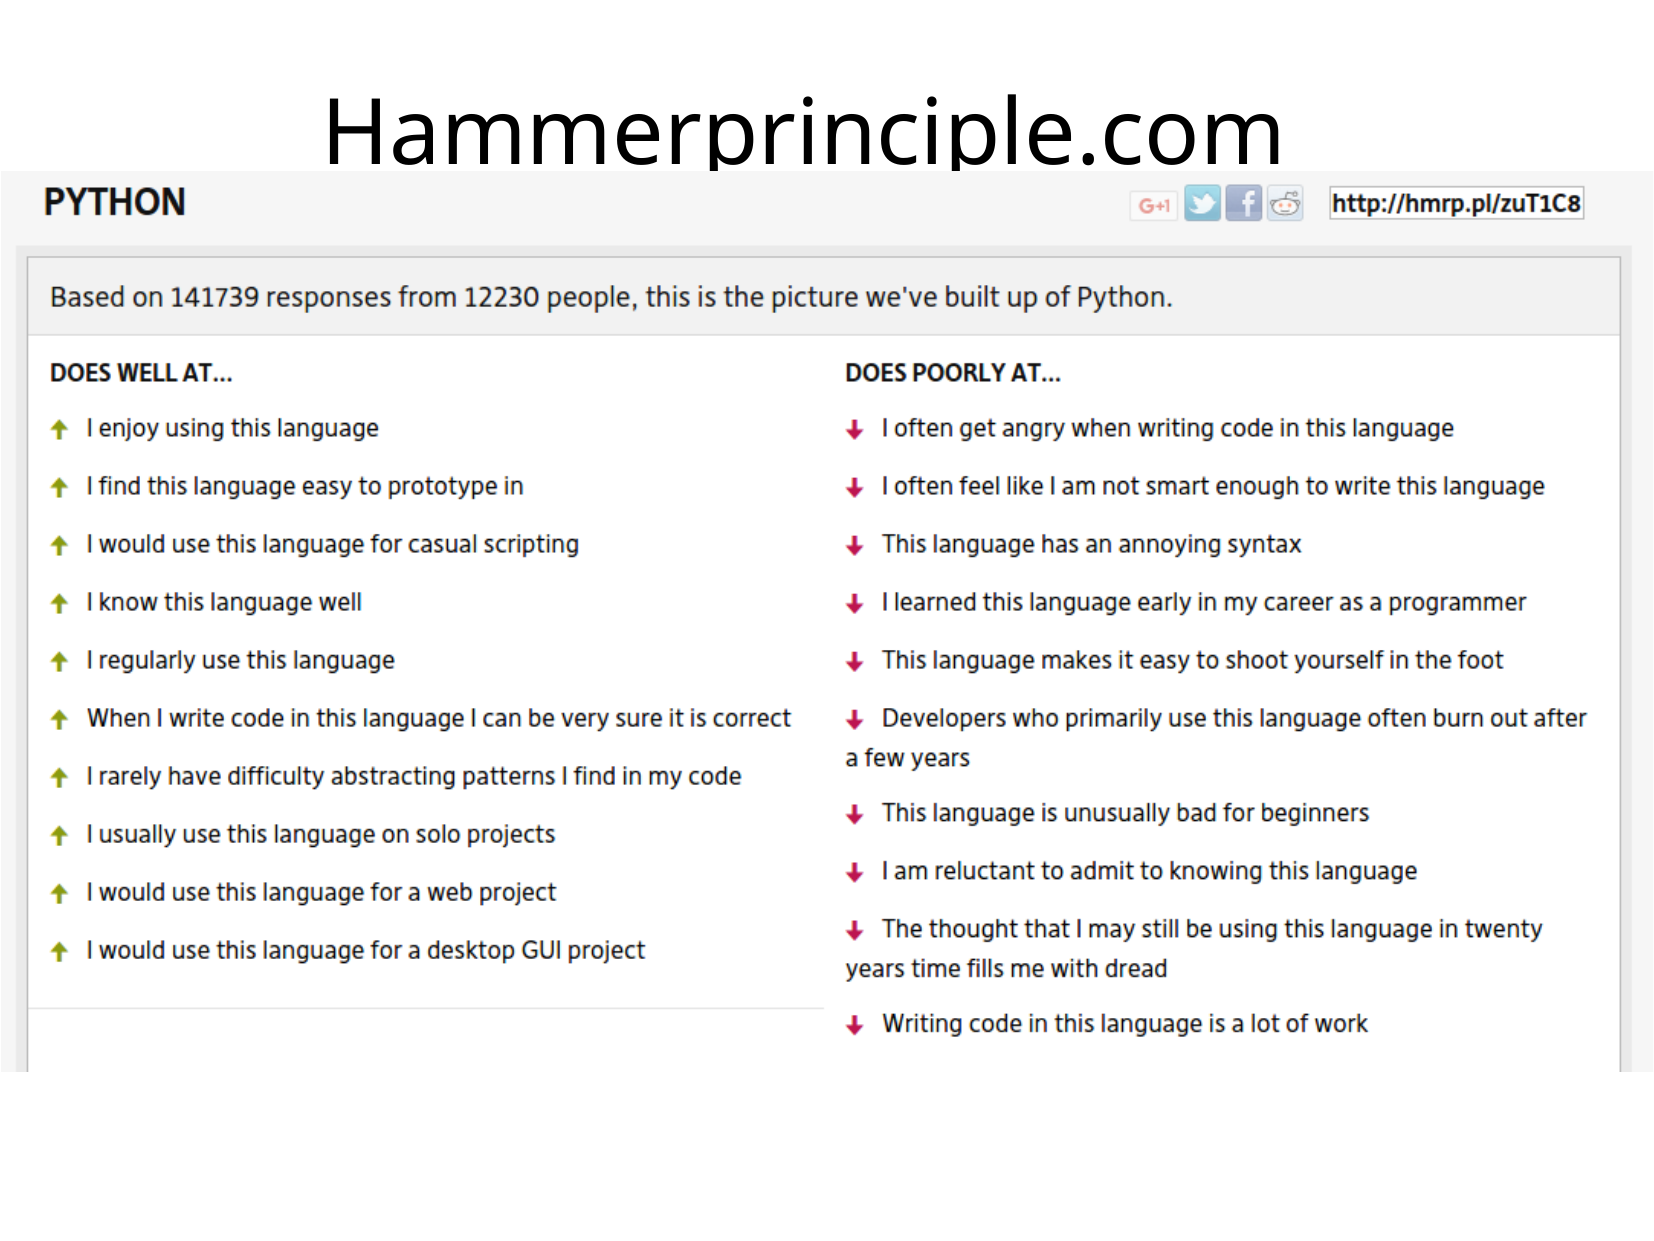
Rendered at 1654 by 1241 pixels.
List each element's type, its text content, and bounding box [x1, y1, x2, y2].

picture [1, 171, 1654, 1072]
title Hammerprinciple.com [79, 25, 1531, 171]
